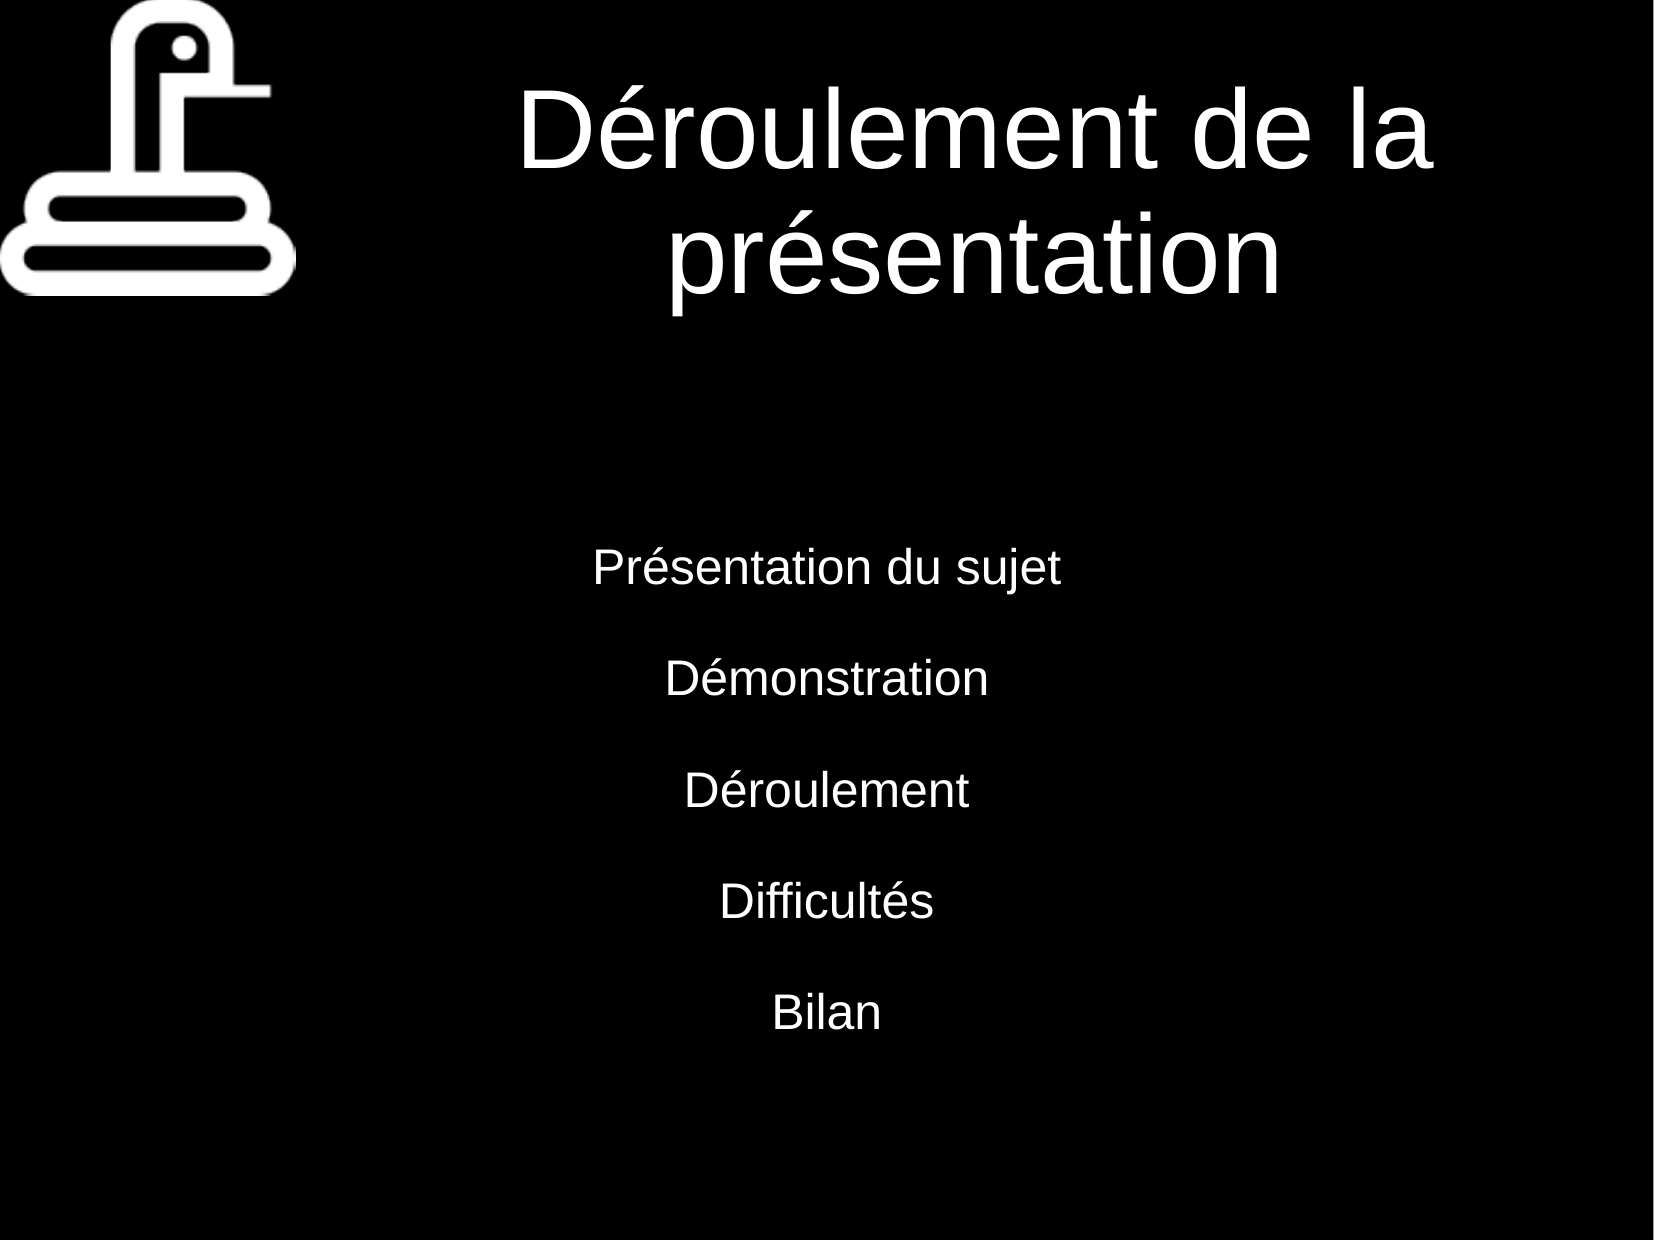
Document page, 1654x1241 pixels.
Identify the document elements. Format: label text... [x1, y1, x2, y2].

picture [0, 0, 296, 296]
text_box Présentation du sujet Démonstration Déroulement Difficultés Bilan [0, 531, 1654, 1241]
title Déroulement de la présentation [295, 66, 1654, 318]
